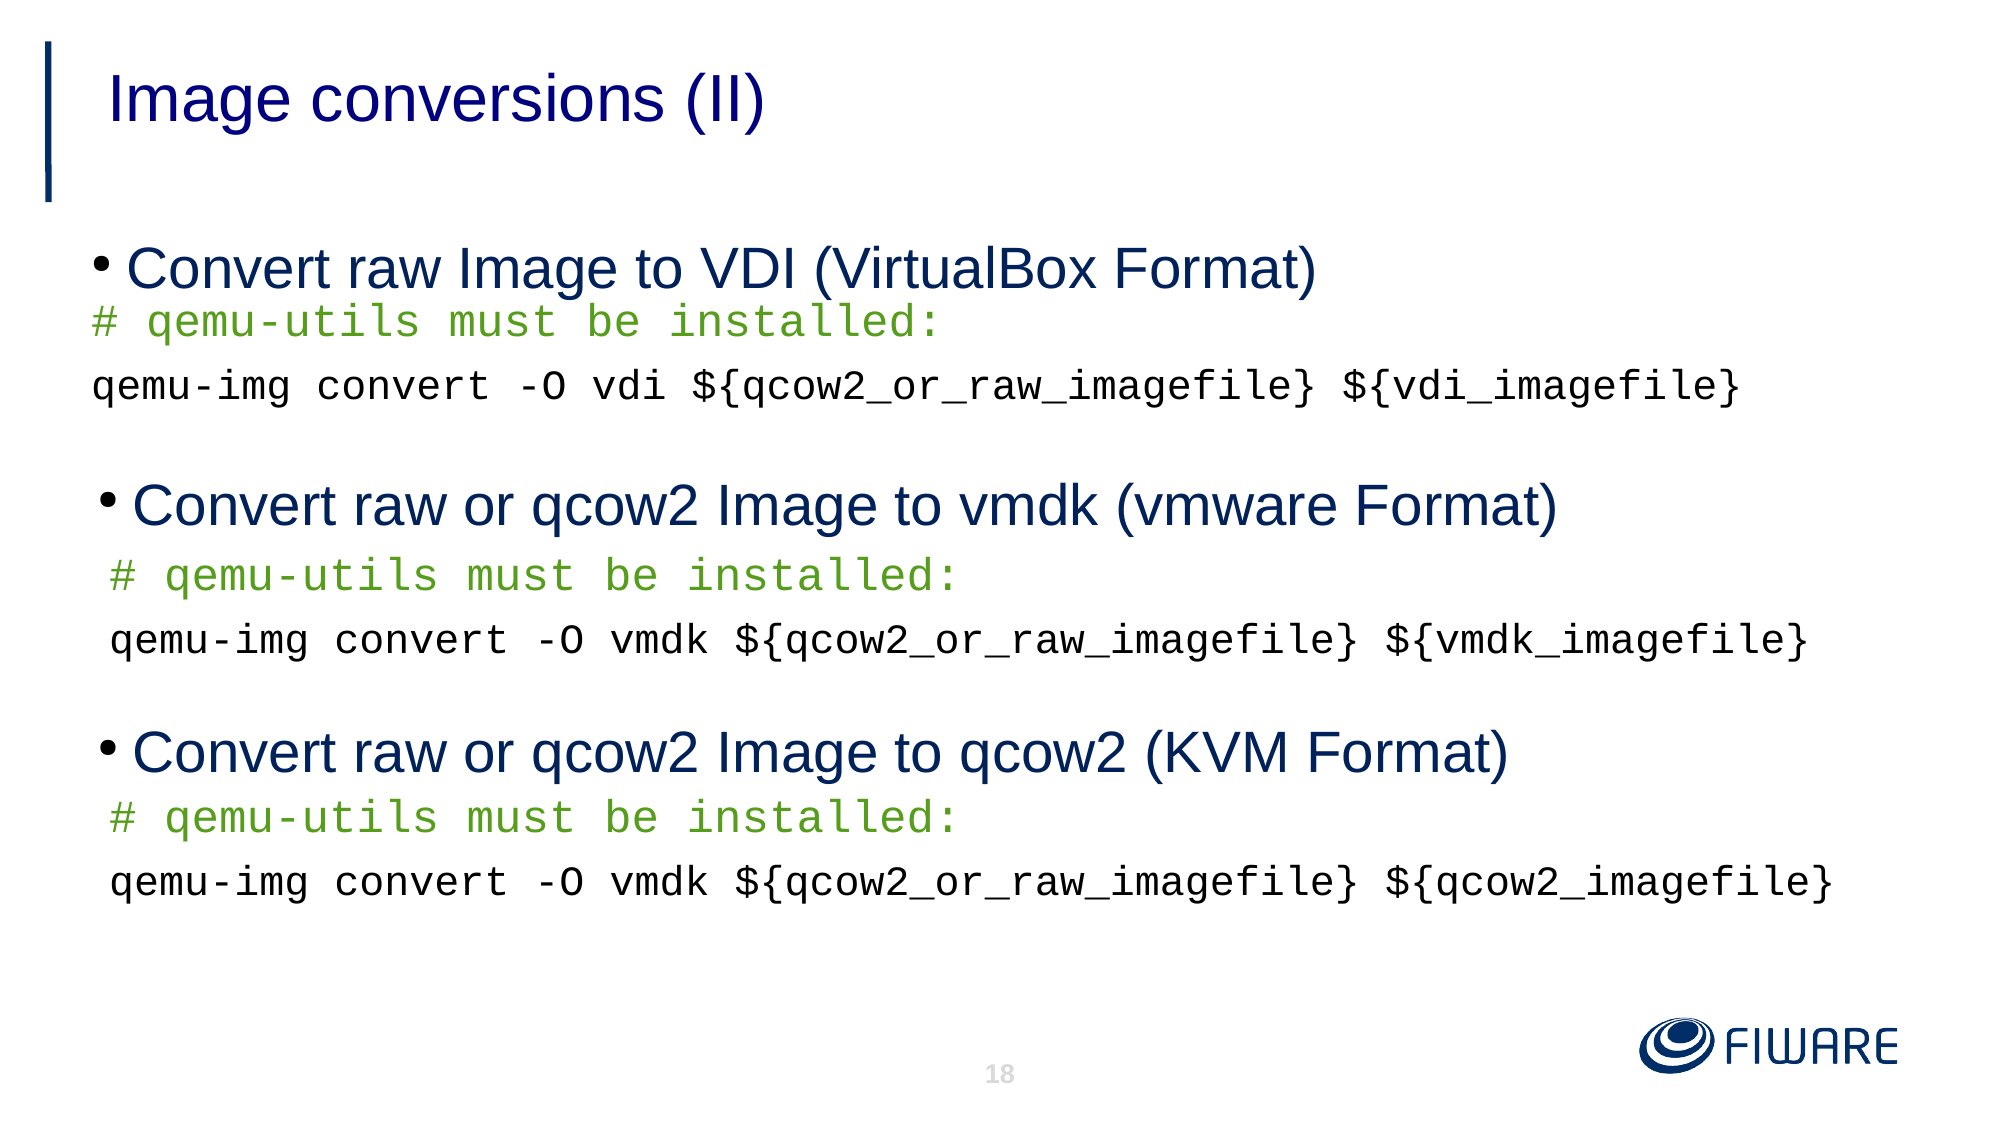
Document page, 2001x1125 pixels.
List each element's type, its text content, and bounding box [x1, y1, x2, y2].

picture [1635, 1012, 1905, 1077]
title Image conversions (II) [92, 47, 1704, 154]
text_box Convert raw or qcow2 Image to vmdk (vmware Format) [82, 448, 1908, 545]
text_box Convert raw or qcow2 Image to qcow2 (KVM Format) [82, 696, 1908, 793]
slide_number <número> [887, 1042, 1113, 1103]
text_box # qemu-utils must be installed: qemu-img convert -O vdi ${qcow2_or_raw_imagefile} ${vdi_imagefile} [76, 283, 1902, 482]
text_box # qemu-utils must be installed: qemu-img convert -O vmdk ${qcow2_or_raw_imagefile} ${vmdk_imagefile} [94, 537, 1920, 669]
text_box Convert raw Image to VDI (VirtualBox Format) [76, 212, 1902, 283]
text_box # qemu-utils must be installed: qemu-img convert -O vmdk ${qcow2_or_raw_imagefile} ${qcow2_imagefile} [94, 779, 1920, 912]
